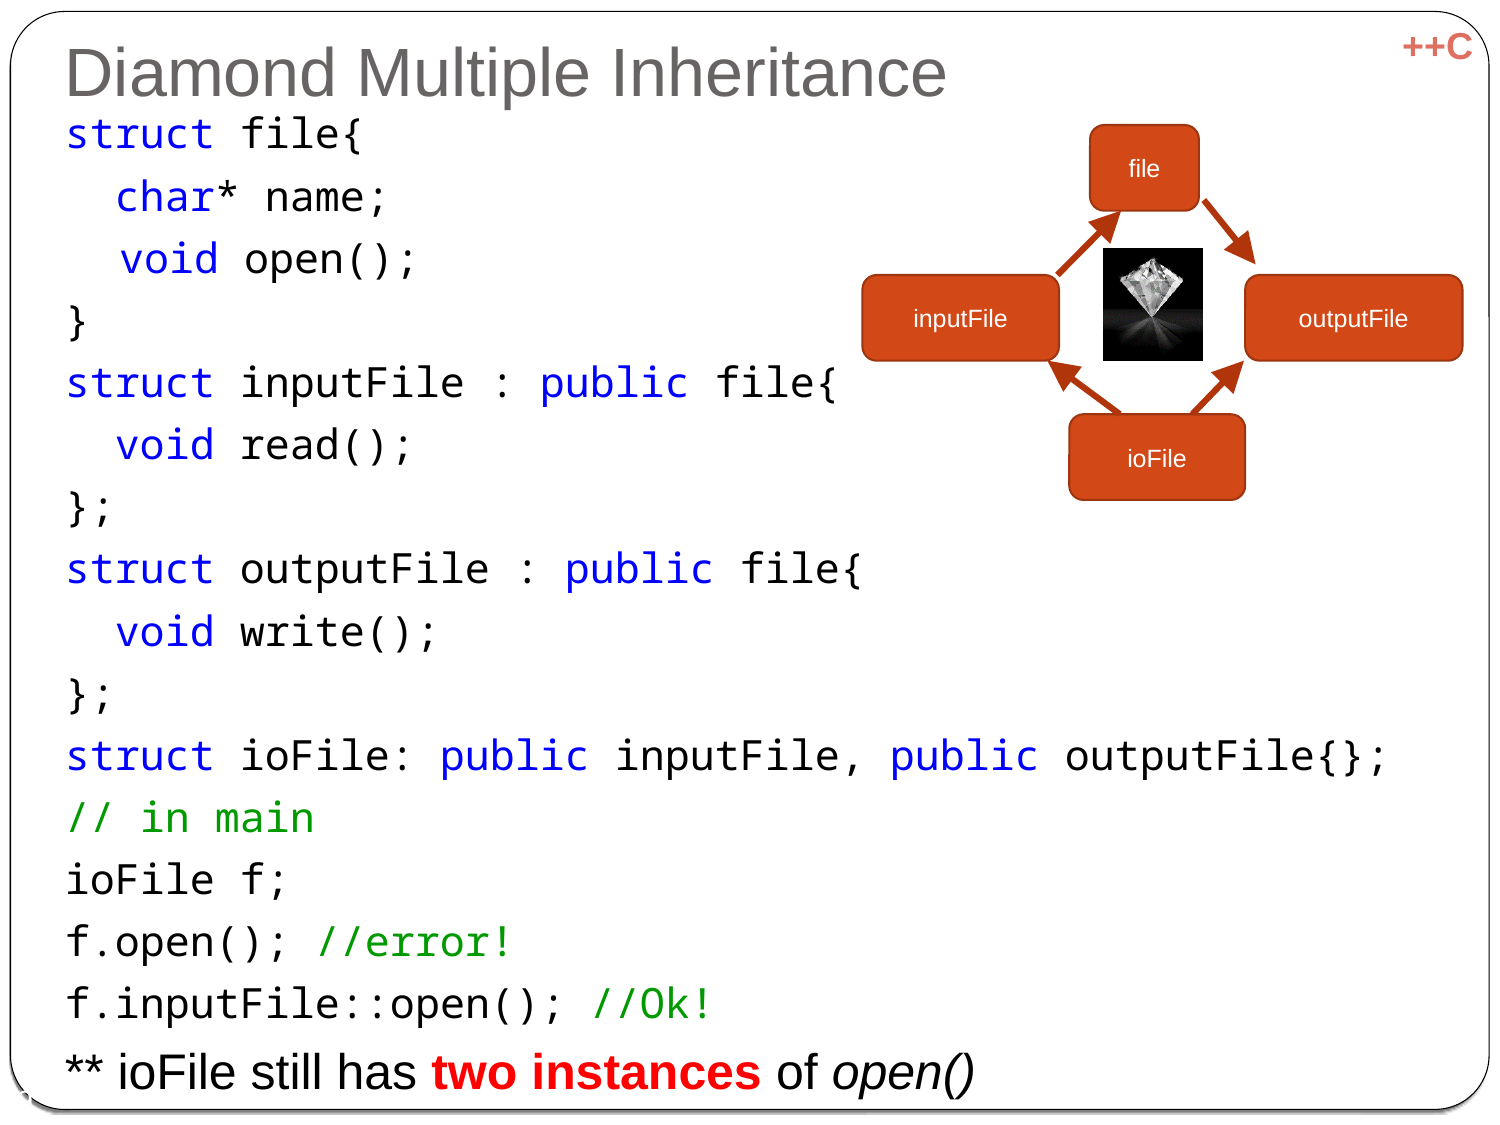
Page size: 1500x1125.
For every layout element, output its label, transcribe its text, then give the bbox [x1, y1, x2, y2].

slide_number <number> [0, 1074, 50, 1125]
text_box outputFile [1245, 274, 1463, 361]
title Diamond Multiple Inheritance [50, 20, 1450, 99]
text_box ioFile [1069, 414, 1246, 500]
text_box file [1089, 124, 1199, 211]
list struct file{ char* name; void open(); } struct inputFile : public file{ void read(); }; struct outputFile : public file{ void write(); }; struct ioFile: public inputFile, public outputFile{}; // in main ioFile f; f.open(); //error! f.inputFile::open(); //Ok! ** ioFile still has two instances of open() [50, 99, 1450, 1000]
picture [1103, 248, 1203, 361]
text_box inputFile [862, 274, 1059, 361]
